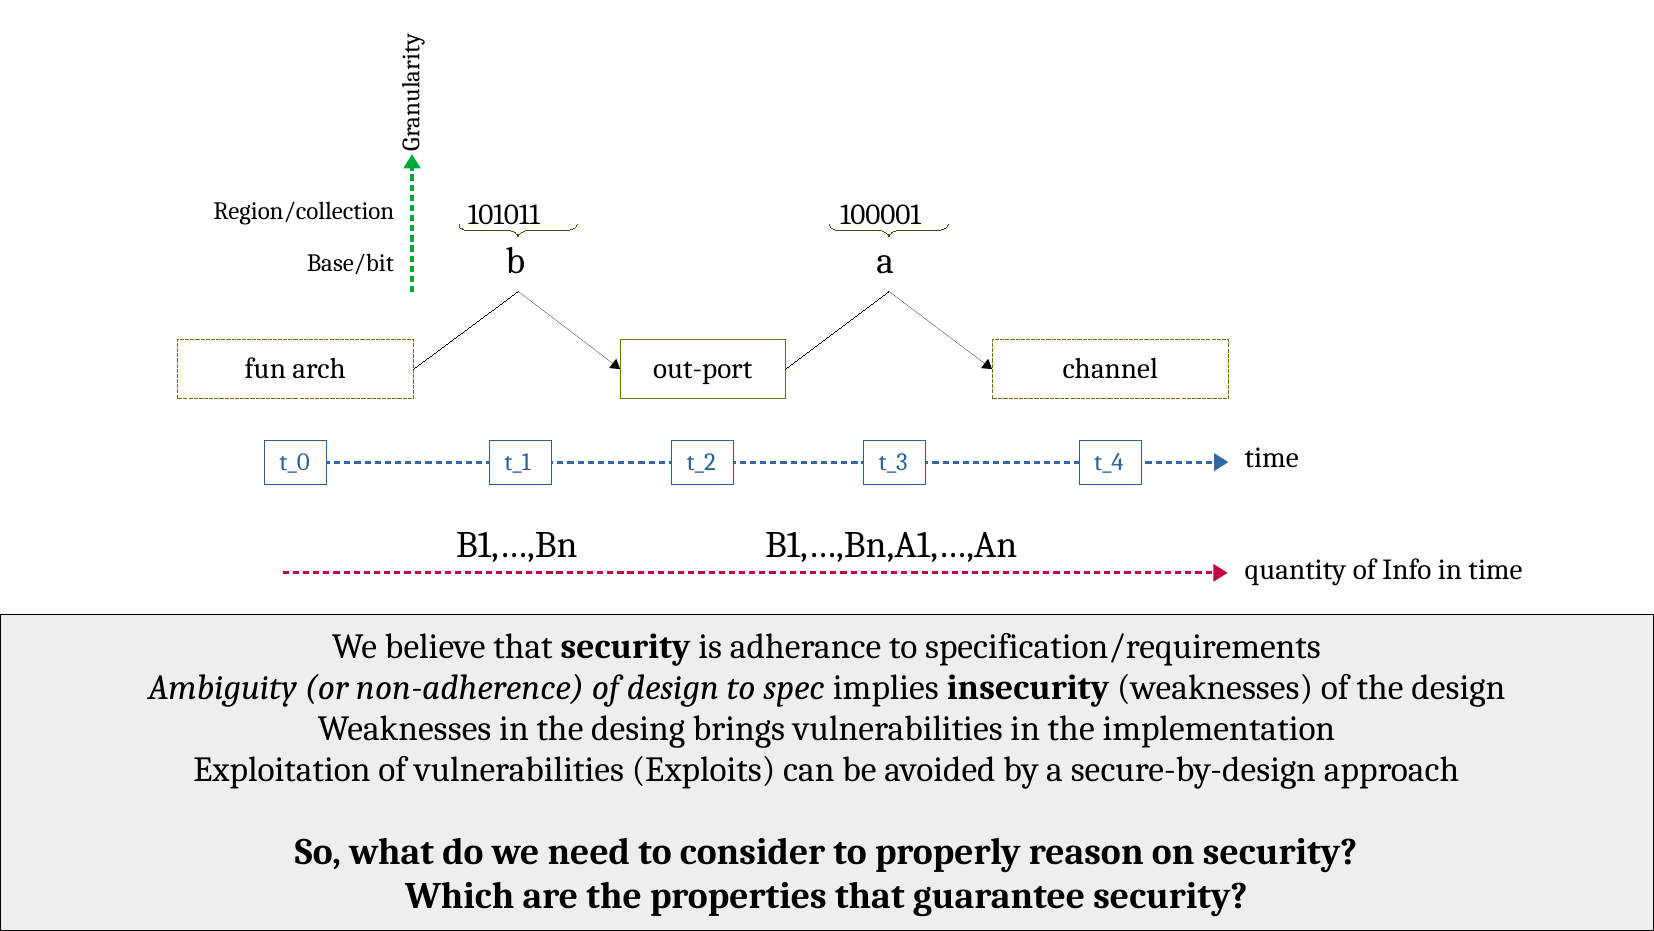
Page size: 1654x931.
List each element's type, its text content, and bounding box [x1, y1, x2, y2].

text_box t_4 [1079, 440, 1142, 485]
text_box t_3 [863, 440, 926, 485]
text_box t_0 [264, 440, 327, 485]
text_box out-port [620, 339, 786, 399]
text_box t_1 [489, 440, 552, 485]
text_box channel [992, 339, 1229, 399]
text_box 101011 [453, 191, 581, 241]
text_box t_2 [671, 440, 734, 485]
text_box Granularity [389, 12, 434, 167]
text_box B1,…,Bn,A1,…,An [750, 516, 1052, 575]
text_box 100001 [825, 191, 953, 241]
text_box time [1229, 433, 1512, 491]
text_box Base/bit [292, 241, 414, 286]
text_box We believe that security is adherance to specification/requirements Ambiguity (or non-adherence) of design to spec implies insecurity (weaknesses) of the design Weaknesses in the desing brings vulnerabilities in the implementation Exploitation of vulnerabilities (Exploits) can be avoided by a secure-by-design approach So, what do we need to consider to properly reason on security? Which are the properties that guarantee security? [0, 614, 1654, 931]
text_box Region/collection [198, 189, 418, 234]
text_box quantity of Info in time [1229, 545, 1547, 603]
text_box a [861, 241, 917, 292]
text_box fun arch [177, 339, 414, 399]
text_box b [490, 241, 546, 292]
text_box B1,…,Bn [441, 516, 603, 579]
